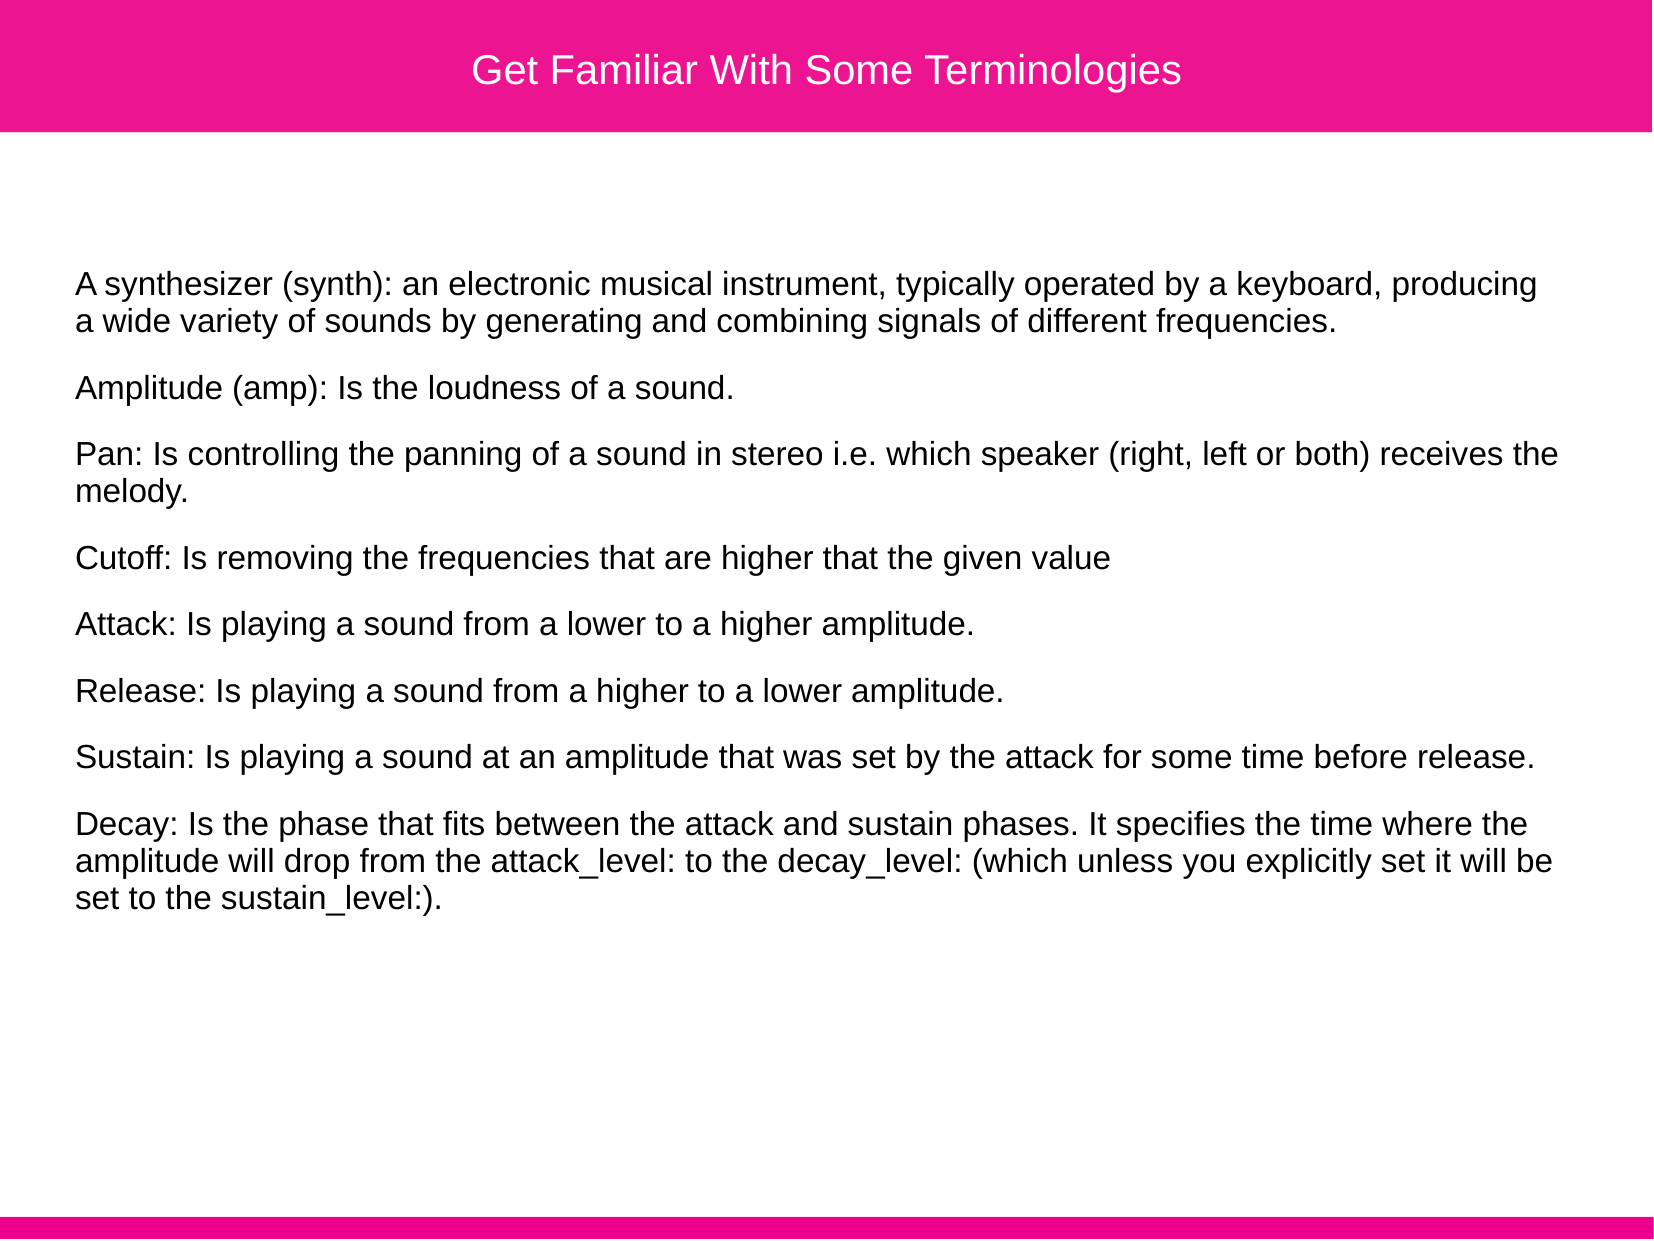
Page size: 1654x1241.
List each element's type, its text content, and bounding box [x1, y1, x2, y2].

list A synthesizer (synth): an electronic musical instrument, typically operated by a keyboard, producing a wide variety of sounds by generating and combining signals of different frequencies. Amplitude (amp): Is the loudness of a sound. Pan: Is controlling the panning of a sound in stereo i.e. which speaker (right, left or both) receives the melody. Cutoff: Is removing the frequencies that are higher that the given value Attack: Is playing a sound from a lower to a higher amplitude. Release: Is playing a sound from a higher to a lower amplitude. Sustain: Is playing a sound at an amplitude that was set by the attack for some time before release. Decay: Is the phase that fits between the attack and sustain phases. It specifies the time where the amplitude will drop from the attack_level: to the decay_level: (which unless you explicitly set it will be set to the sustain_level:). [75, 265, 1564, 1081]
picture [0, 0, 1654, 1241]
title Get Familiar With Some Terminologies [82, 46, 1571, 94]
